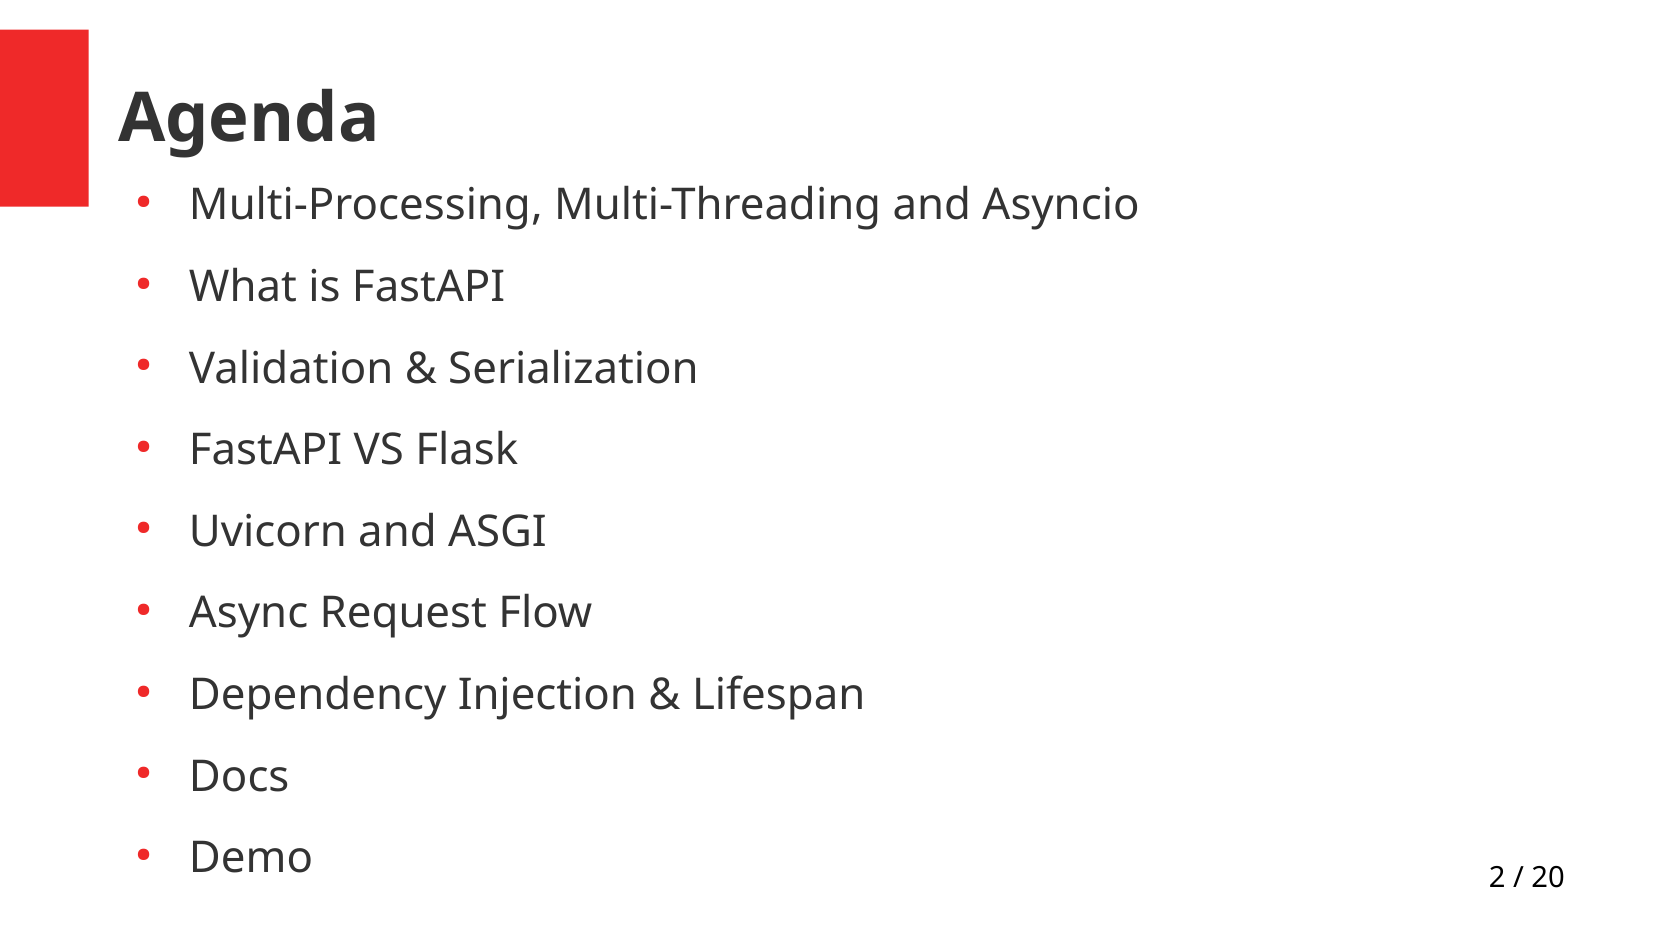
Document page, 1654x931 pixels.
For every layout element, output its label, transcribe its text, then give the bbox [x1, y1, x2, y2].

list Multi-Processing, Multi-Threading and Asyncio What is FastAPI Validation & Serialization FastAPI VS Flask Uvicorn and ASGI Async Request Flow Dependency Injection & Lifespan Docs Demo [118, 173, 1536, 863]
title Agenda [118, 37, 1571, 193]
